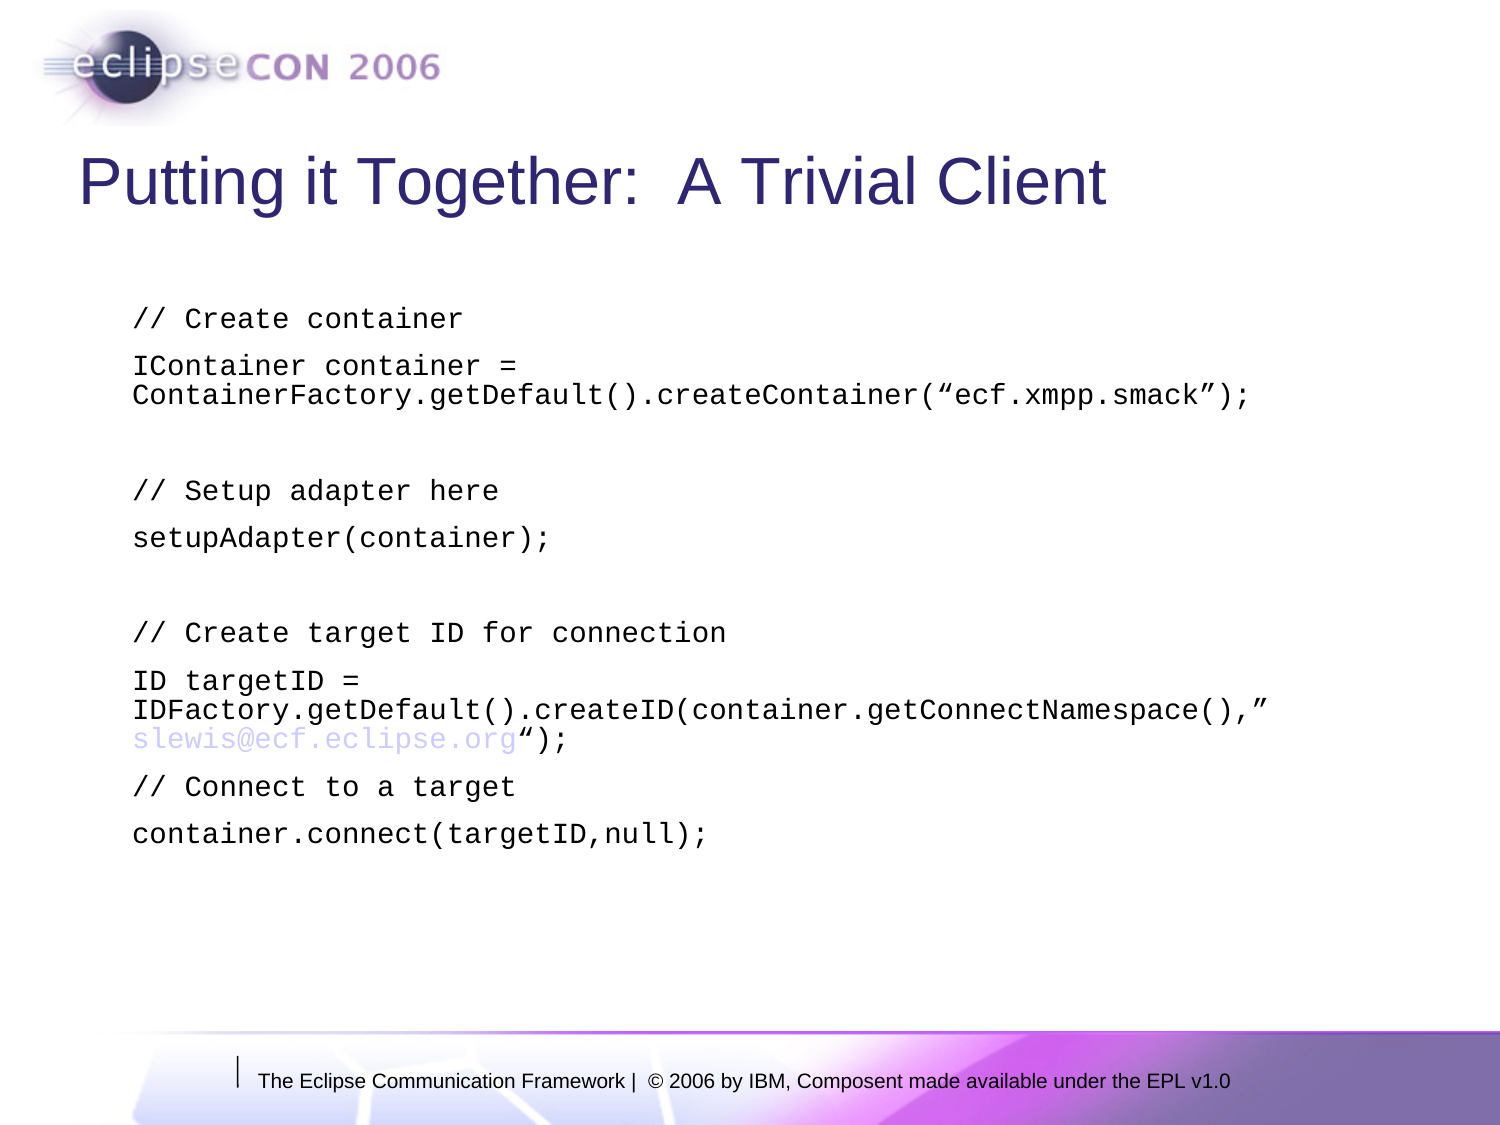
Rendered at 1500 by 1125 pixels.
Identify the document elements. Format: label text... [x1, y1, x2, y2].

picture [0, 1031, 1500, 1125]
text_box // Create container IContainer container = ContainerFactory.getDefault().createContainer(“ecf.xmpp.smack”); // Setup adapter here setupAdapter(container); // Create target ID for connection ID targetID = IDFactory.getDefault().createID(container.getConnectNamespace(),”slewis@ecf.eclipse.org“); // Connect to a target container.connect(targetID,null); [117, 297, 1377, 858]
title Putting it Together: A Trivial Client [78, 148, 1432, 224]
picture [31, 10, 1040, 126]
